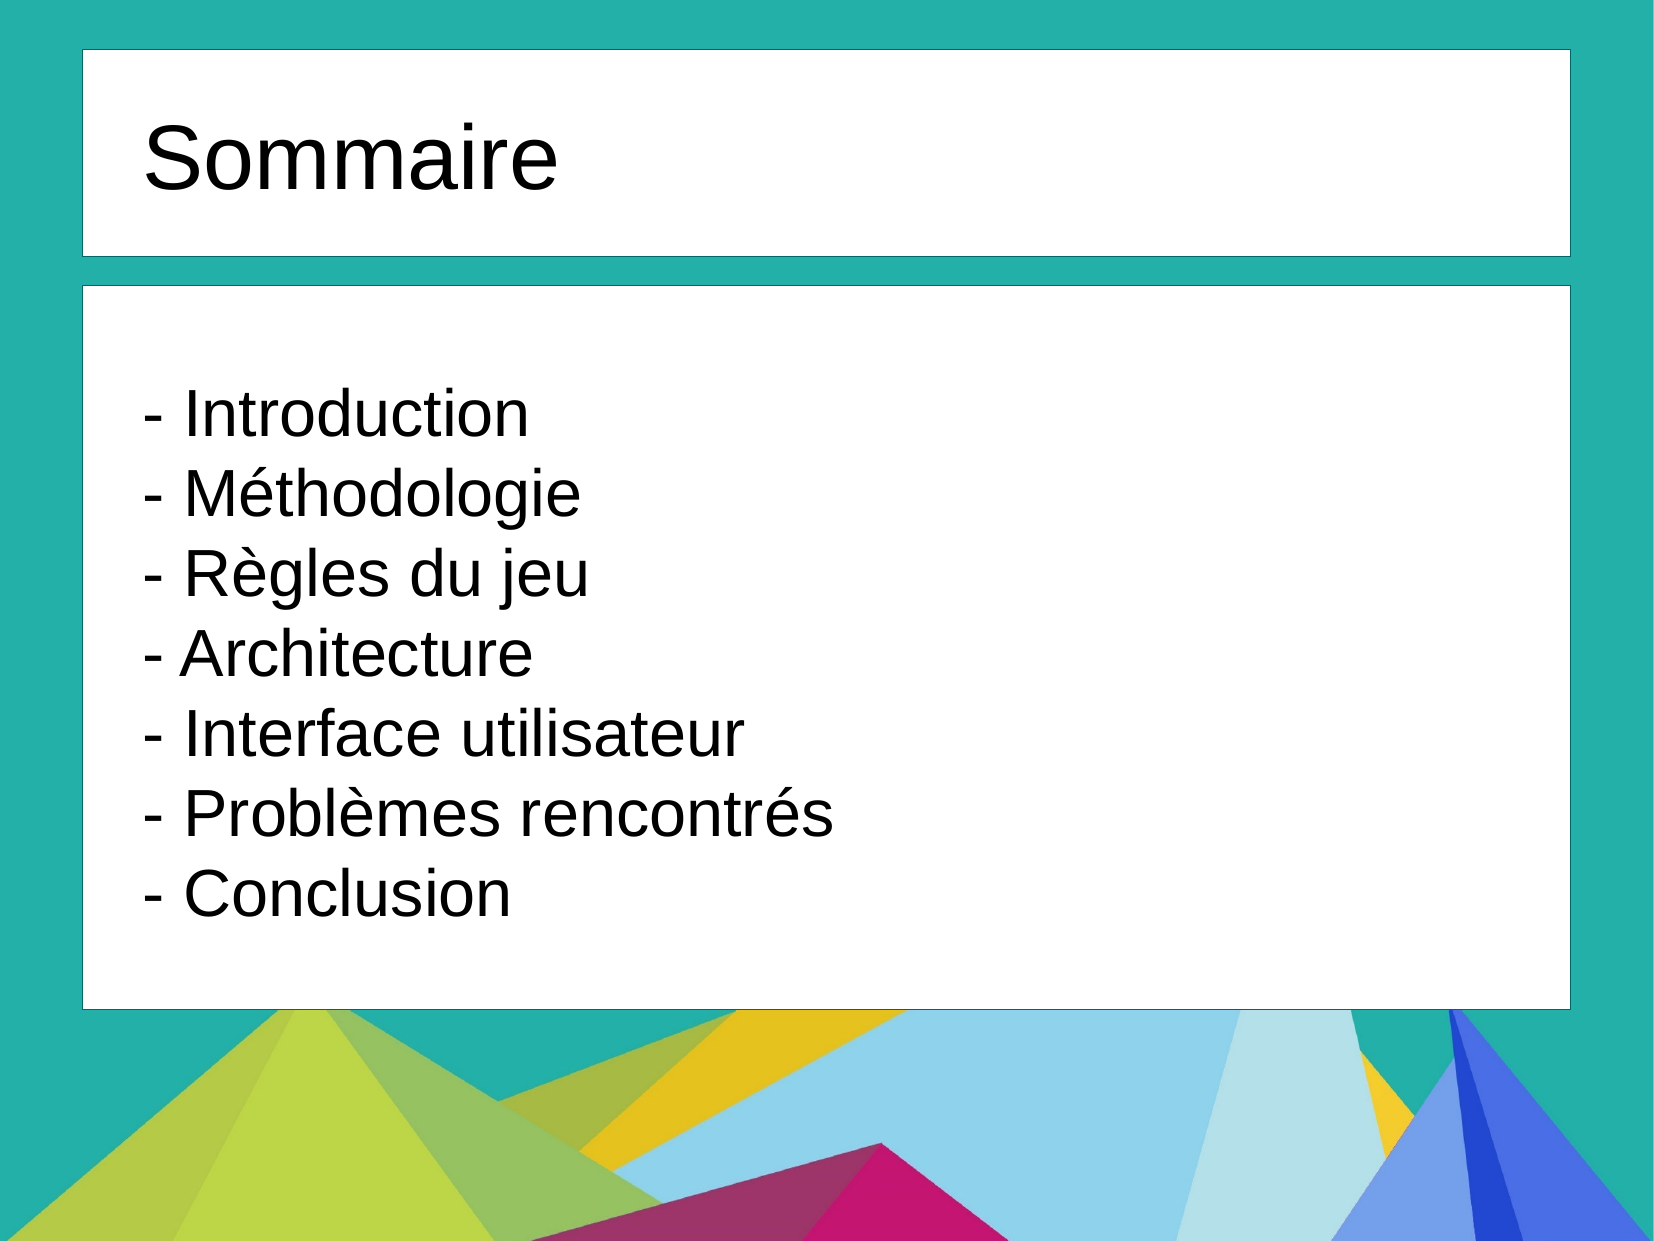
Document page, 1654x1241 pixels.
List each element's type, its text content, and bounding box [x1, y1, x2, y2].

subtitle - Introduction - Méthodologie - Règles du jeu - Architecture - Interface utilisateur - Problèmes rencontrés - Conclusion [82, 290, 1571, 1010]
picture [0, 0, 1654, 1241]
title Sommaire [82, 49, 1571, 257]
text_box [82, 285, 1571, 290]
